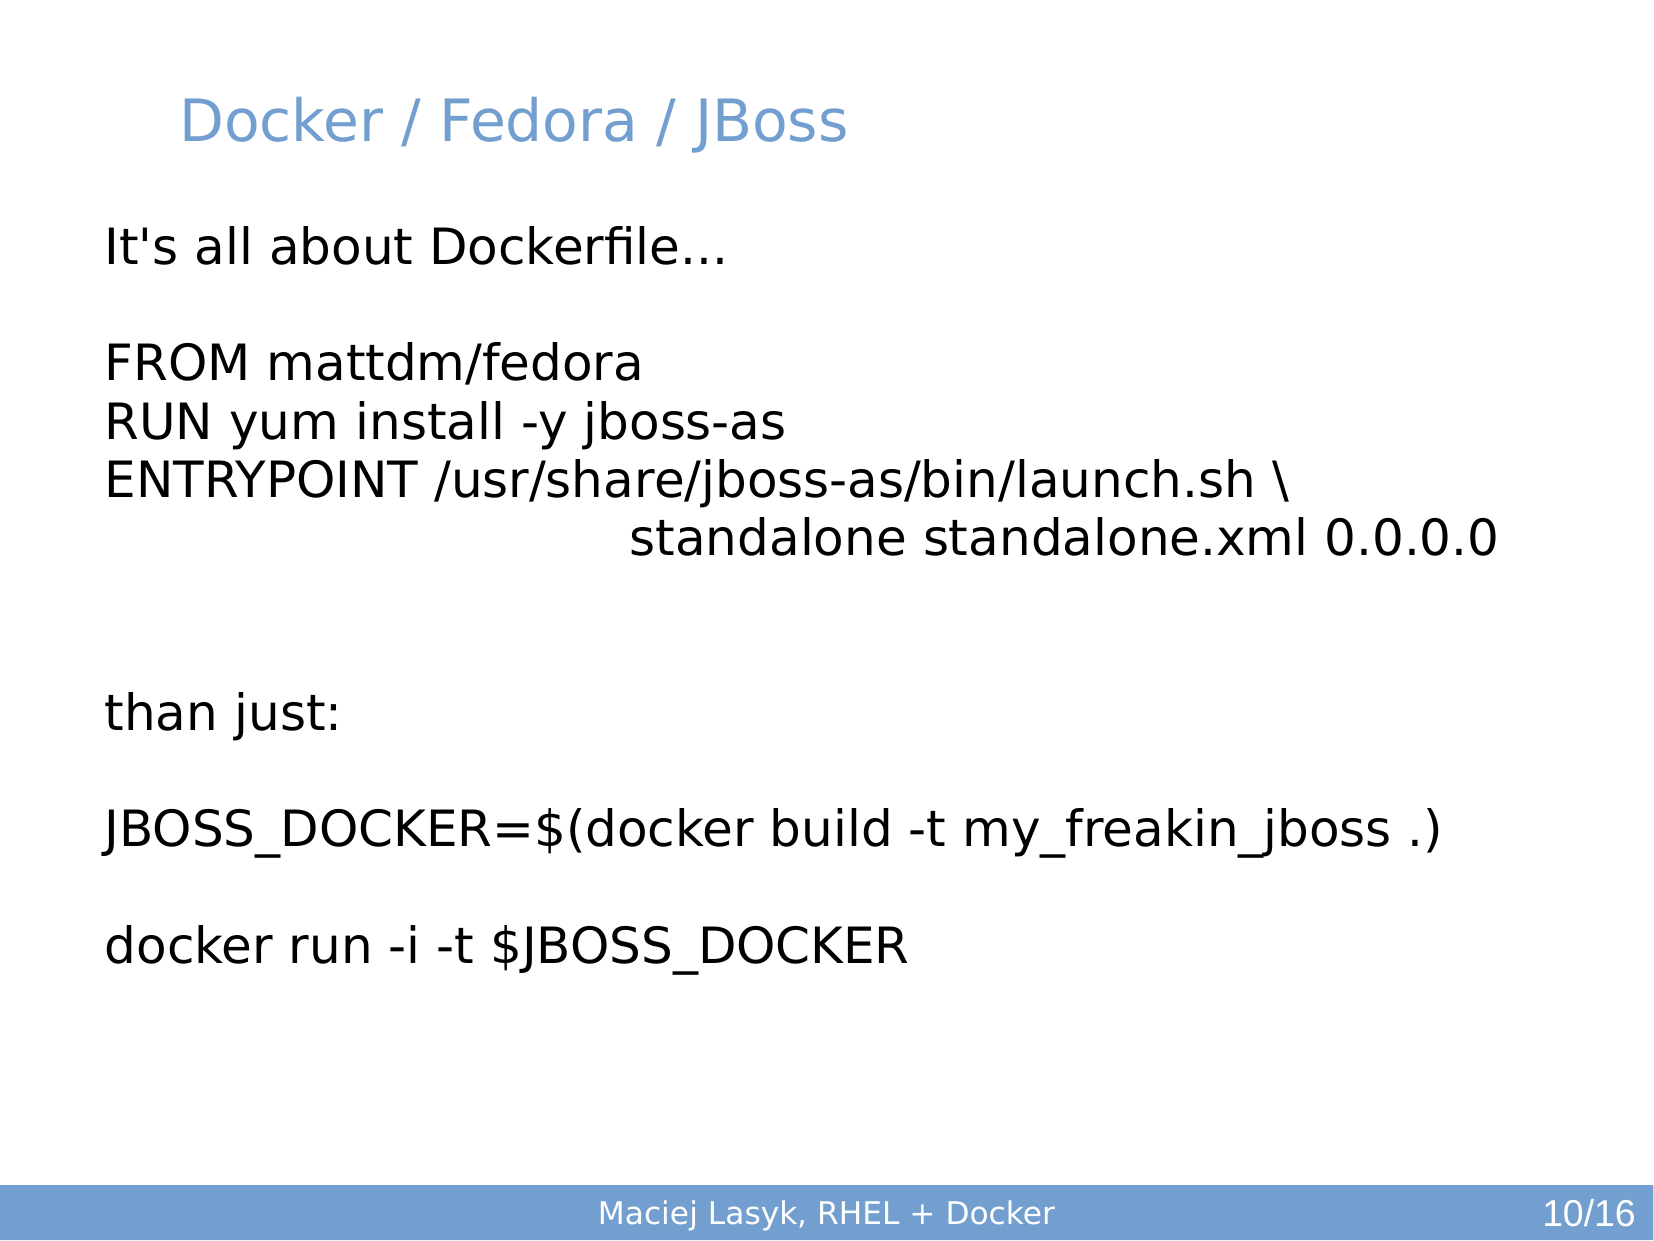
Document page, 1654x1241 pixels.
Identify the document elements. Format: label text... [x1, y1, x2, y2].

text_box It's all about Dockerfile... FROM mattdm/fedora RUN yum install -y jboss-as ENTRYPOINT /usr/share/jboss-as/bin/launch.sh \ standalone standalone.xml 0.0.0.0 than just: JBOSS_DOCKER=$(docker build -t my_freakin_jboss .) docker run -i -t $JBOSS_DOCKER [90, 210, 1515, 1099]
text_box 10/16 [1527, 1185, 1651, 1241]
text_box Docker / Fedora / JBoss [164, 79, 864, 163]
text_box Maciej Lasyk, RHEL + Docker [583, 1188, 1071, 1240]
text_box [0, 1185, 1527, 1241]
